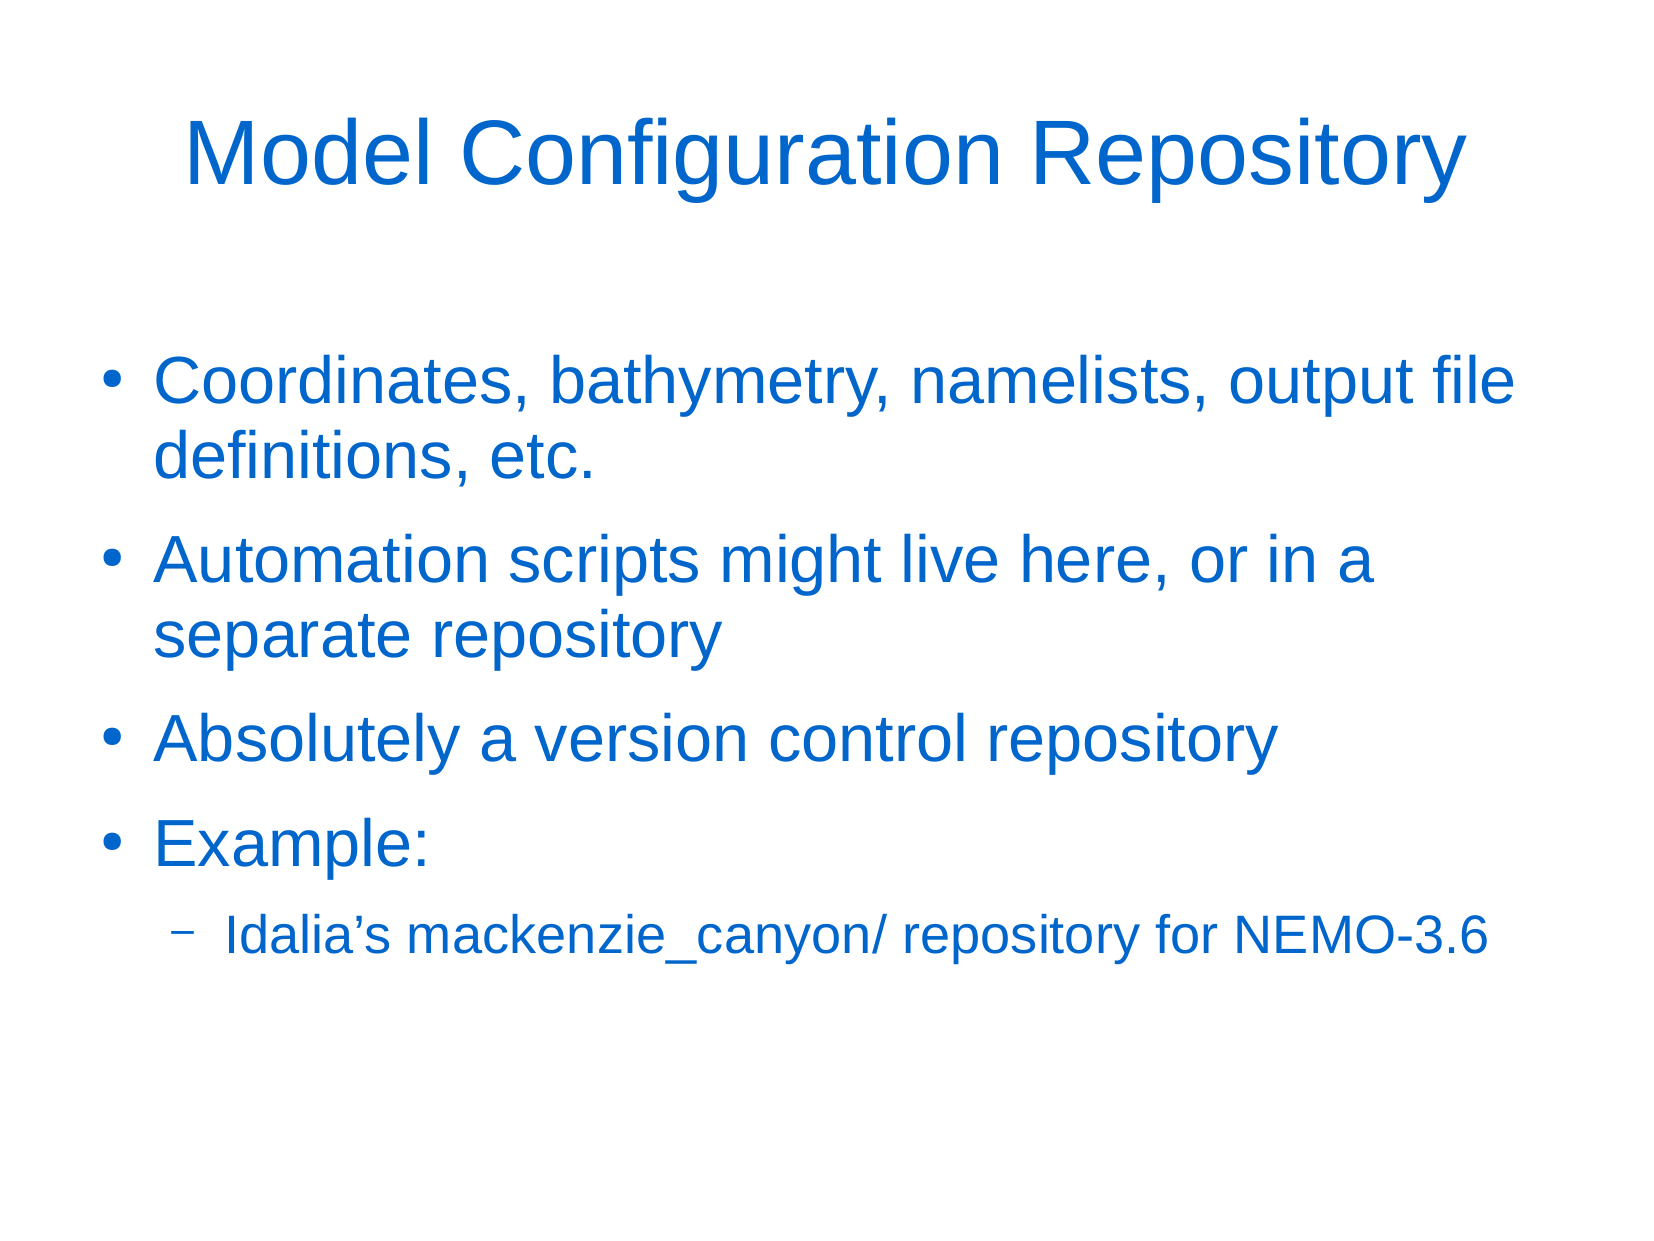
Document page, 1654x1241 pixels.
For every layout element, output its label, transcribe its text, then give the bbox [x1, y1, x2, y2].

list Coordinates, bathymetry, namelists, output file definitions, etc. Automation scripts might live here, or in a separate repository Absolutely a version control repository Example: Idalia’s mackenzie_canyon/ repository for NEMO-3.6 [82, 343, 1571, 1063]
title Model Configuration Repository [82, 49, 1571, 257]
